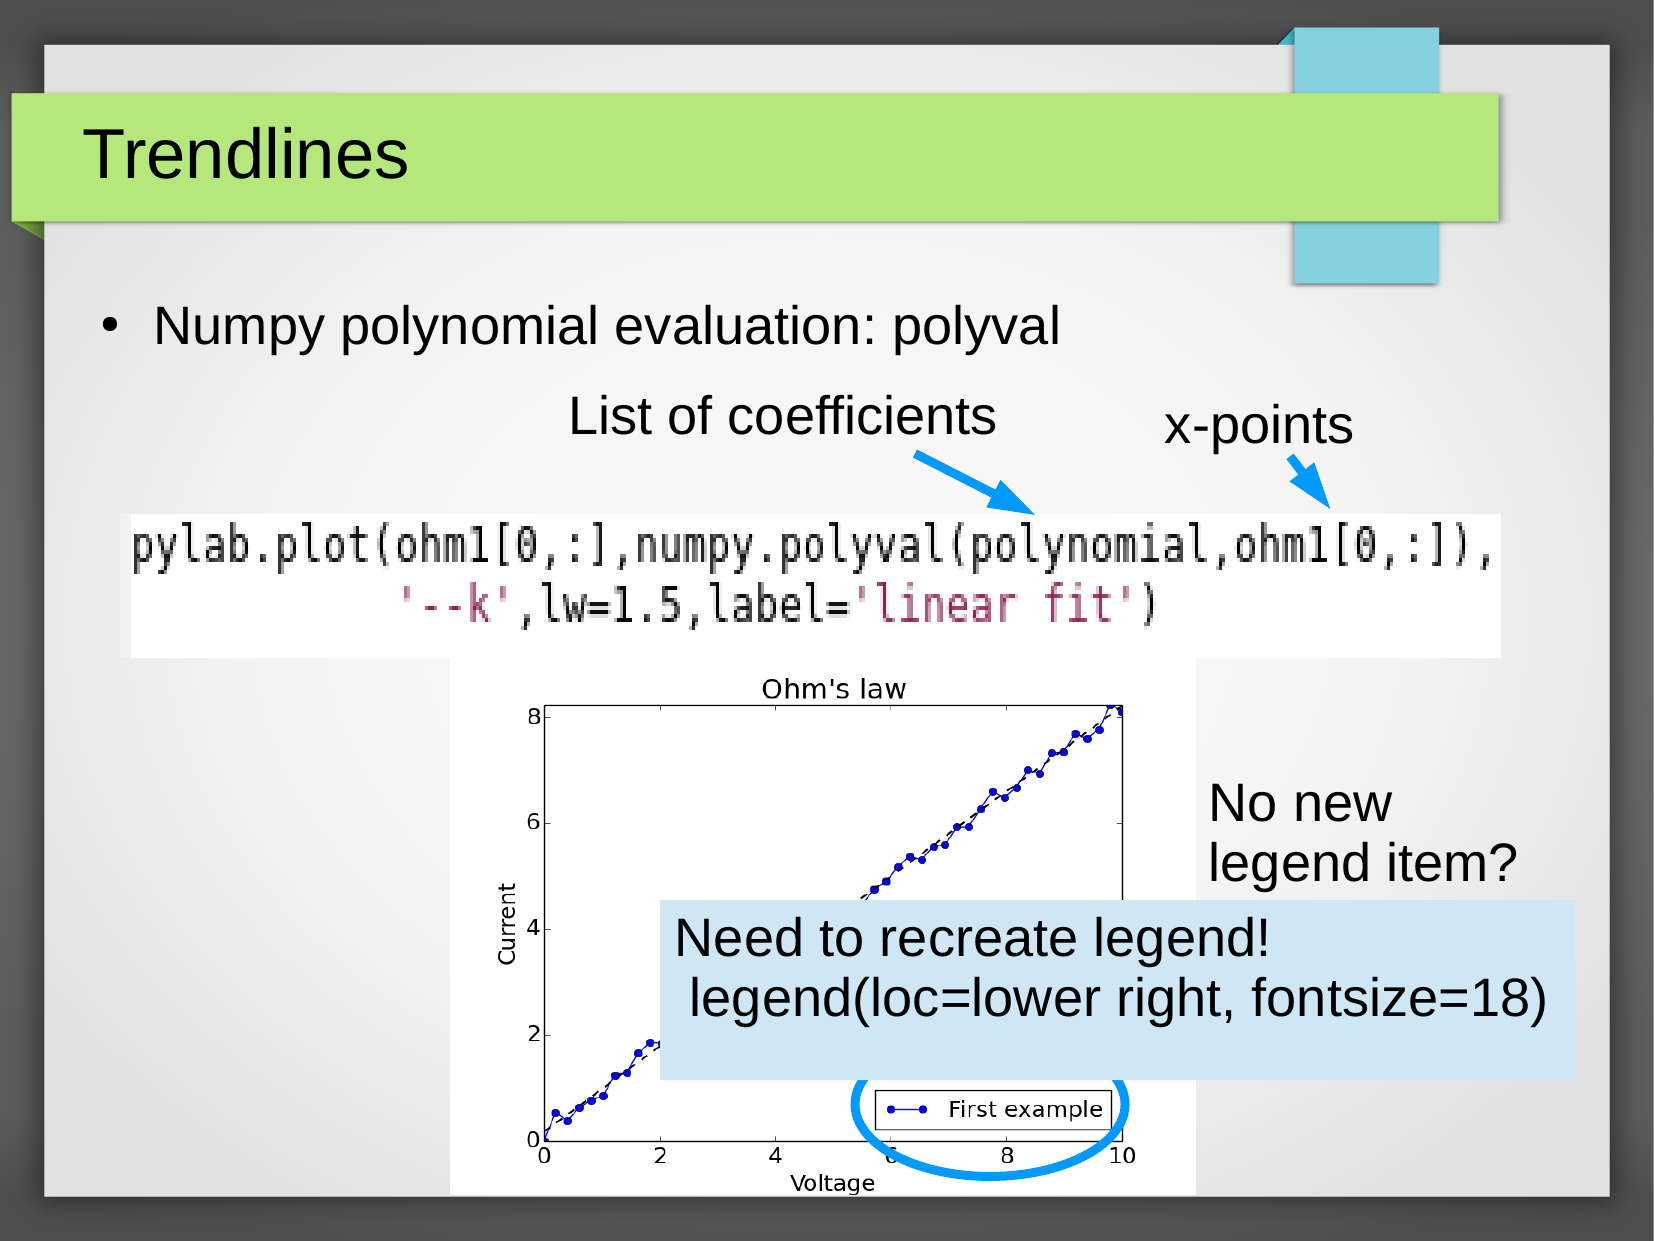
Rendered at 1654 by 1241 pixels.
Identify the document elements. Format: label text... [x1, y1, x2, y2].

list Numpy polynomial evaluation: polyval [82, 295, 1571, 421]
text_box x-points [1150, 386, 1370, 463]
title Trendlines [82, 94, 1264, 213]
text_box List of coefficients [553, 378, 1014, 454]
text_box Need to recreate legend! legend(loc=lower right, fontsize=18) [660, 900, 1576, 1081]
text_box No new legend item? [1193, 765, 1546, 900]
picture [0, 0, 1654, 1241]
